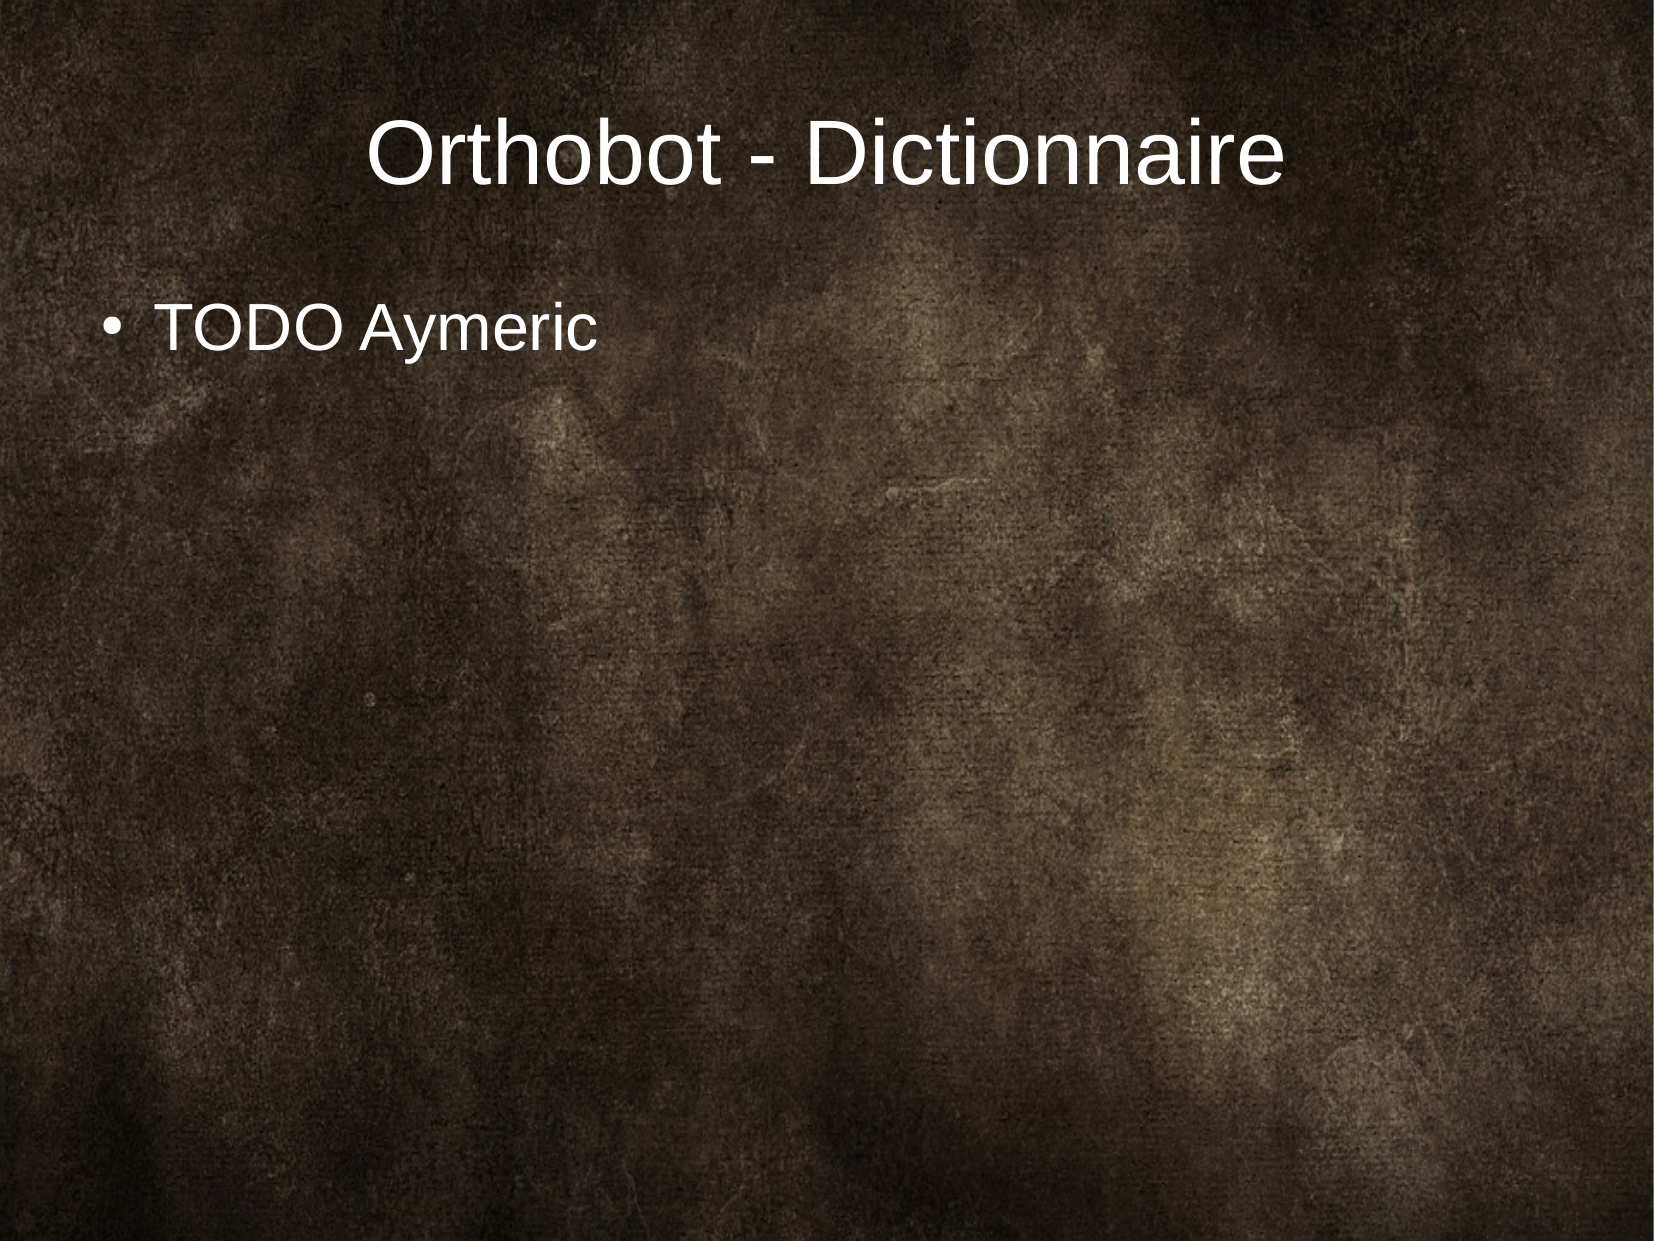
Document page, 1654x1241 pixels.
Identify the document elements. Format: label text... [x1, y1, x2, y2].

picture [0, 0, 1654, 1241]
list TODO Aymeric [82, 290, 1571, 1010]
title Orthobot - Dictionnaire [82, 49, 1571, 257]
